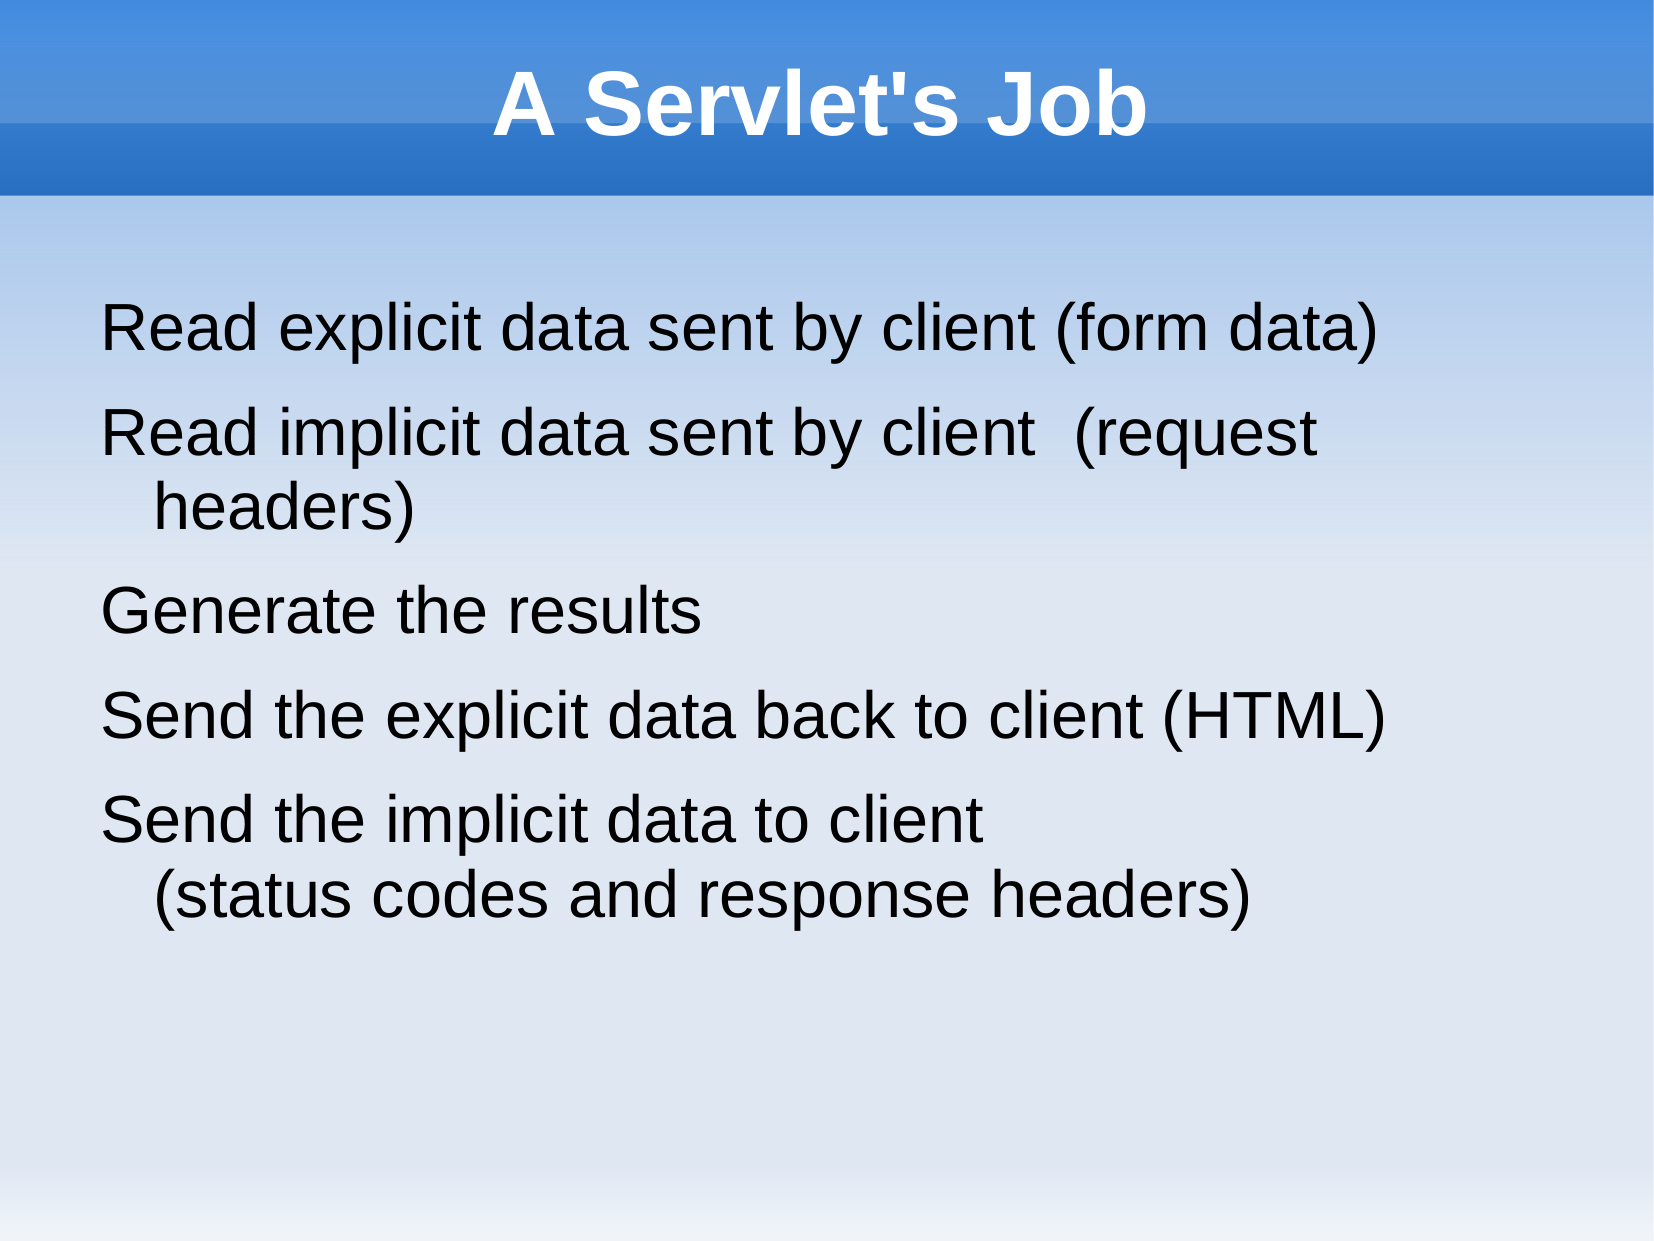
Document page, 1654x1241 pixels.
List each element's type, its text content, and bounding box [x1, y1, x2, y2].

picture [0, 0, 1654, 1241]
list Read explicit data sent by client (form data) Read implicit data sent by client (request headers) Generate the results Send the explicit data back to client (HTML) Send the implicit data to client (status codes and response headers) [82, 290, 1571, 1094]
title A Servlet's Job [76, 7, 1565, 200]
